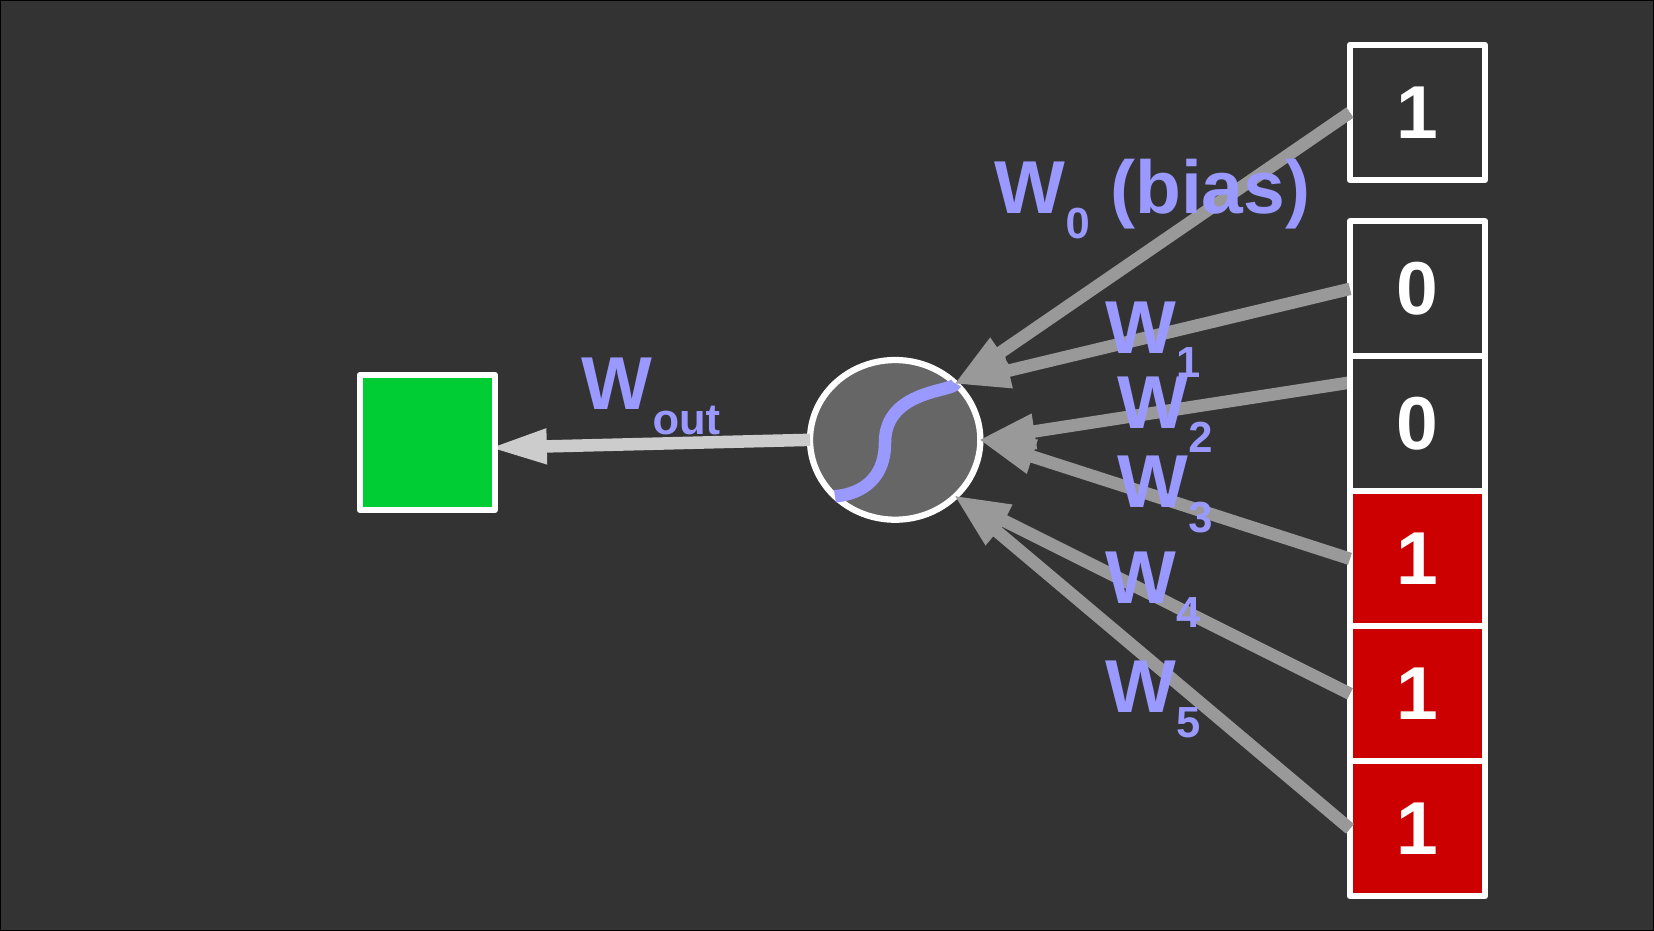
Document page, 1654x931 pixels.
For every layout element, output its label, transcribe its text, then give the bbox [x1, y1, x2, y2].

text_box 1 [1350, 761, 1486, 897]
text_box 1 [1350, 492, 1486, 627]
text_box 0 [1350, 356, 1486, 492]
text_box 1 [1350, 45, 1486, 181]
text_box 1 [1350, 627, 1486, 761]
text_box 0 [1350, 221, 1486, 356]
text_box [810, 360, 954, 492]
text_box [840, 389, 981, 520]
text_box [360, 375, 496, 511]
